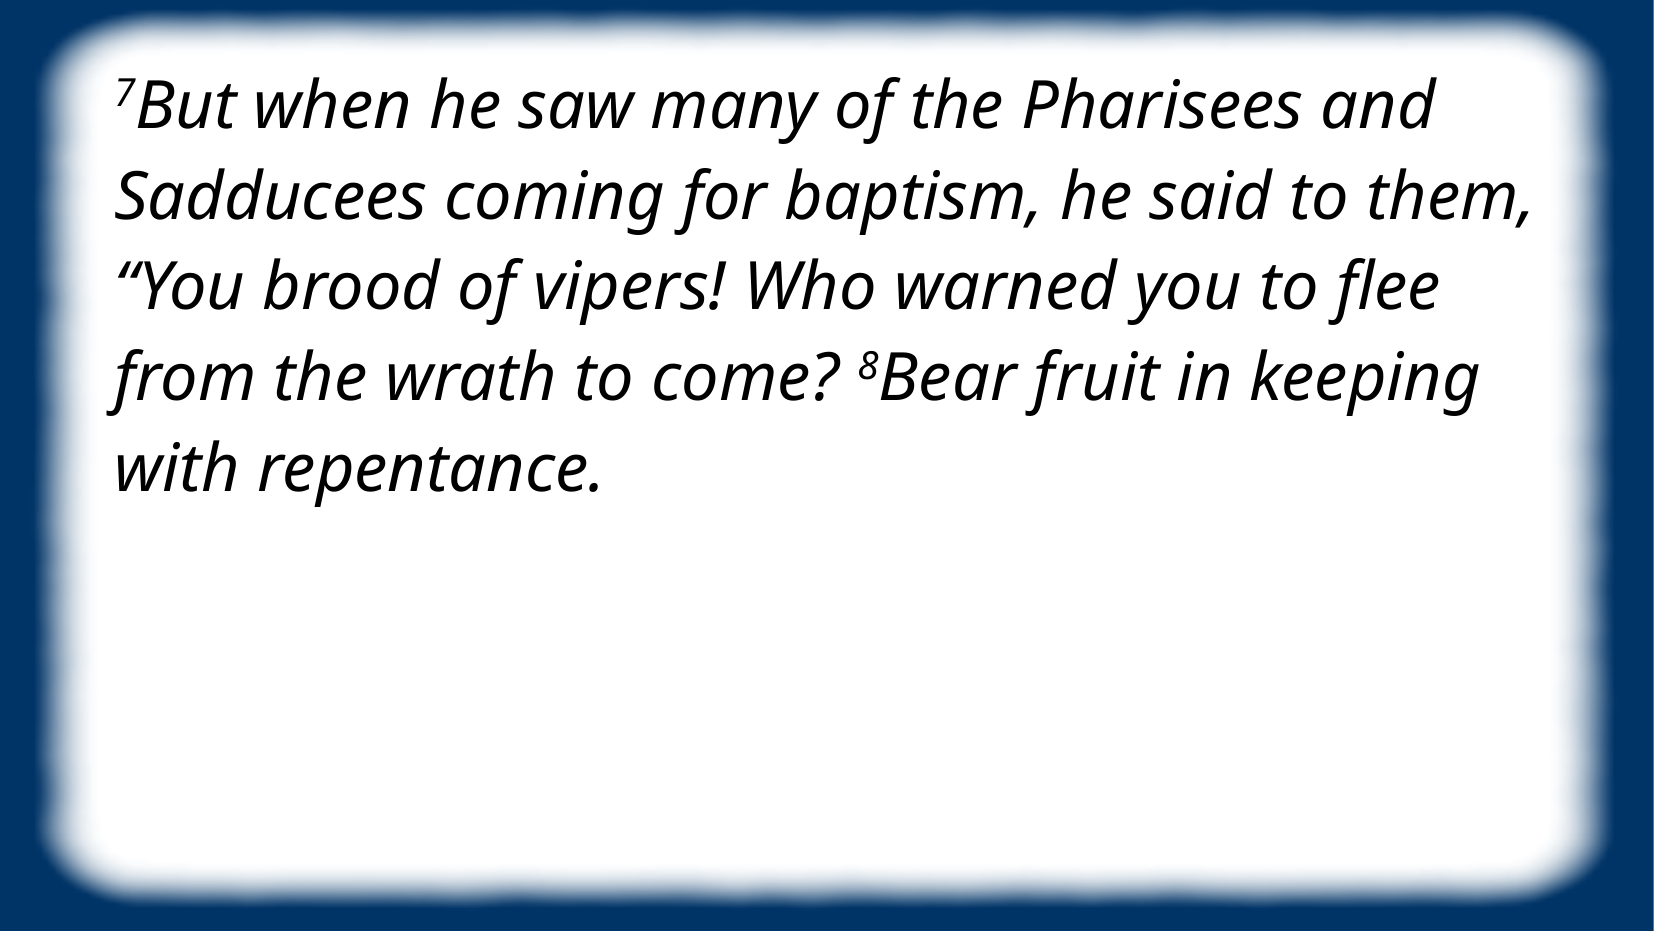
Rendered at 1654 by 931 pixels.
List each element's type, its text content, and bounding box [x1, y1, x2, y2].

picture [0, 0, 1654, 931]
text_box 7But when he saw many of the Pharisees and Sadducees coming for baptism, he said to them, “You brood of vipers! Who warned you to flee from the wrath to come? 8Bear fruit in keeping with repentance. [99, 49, 1570, 511]
